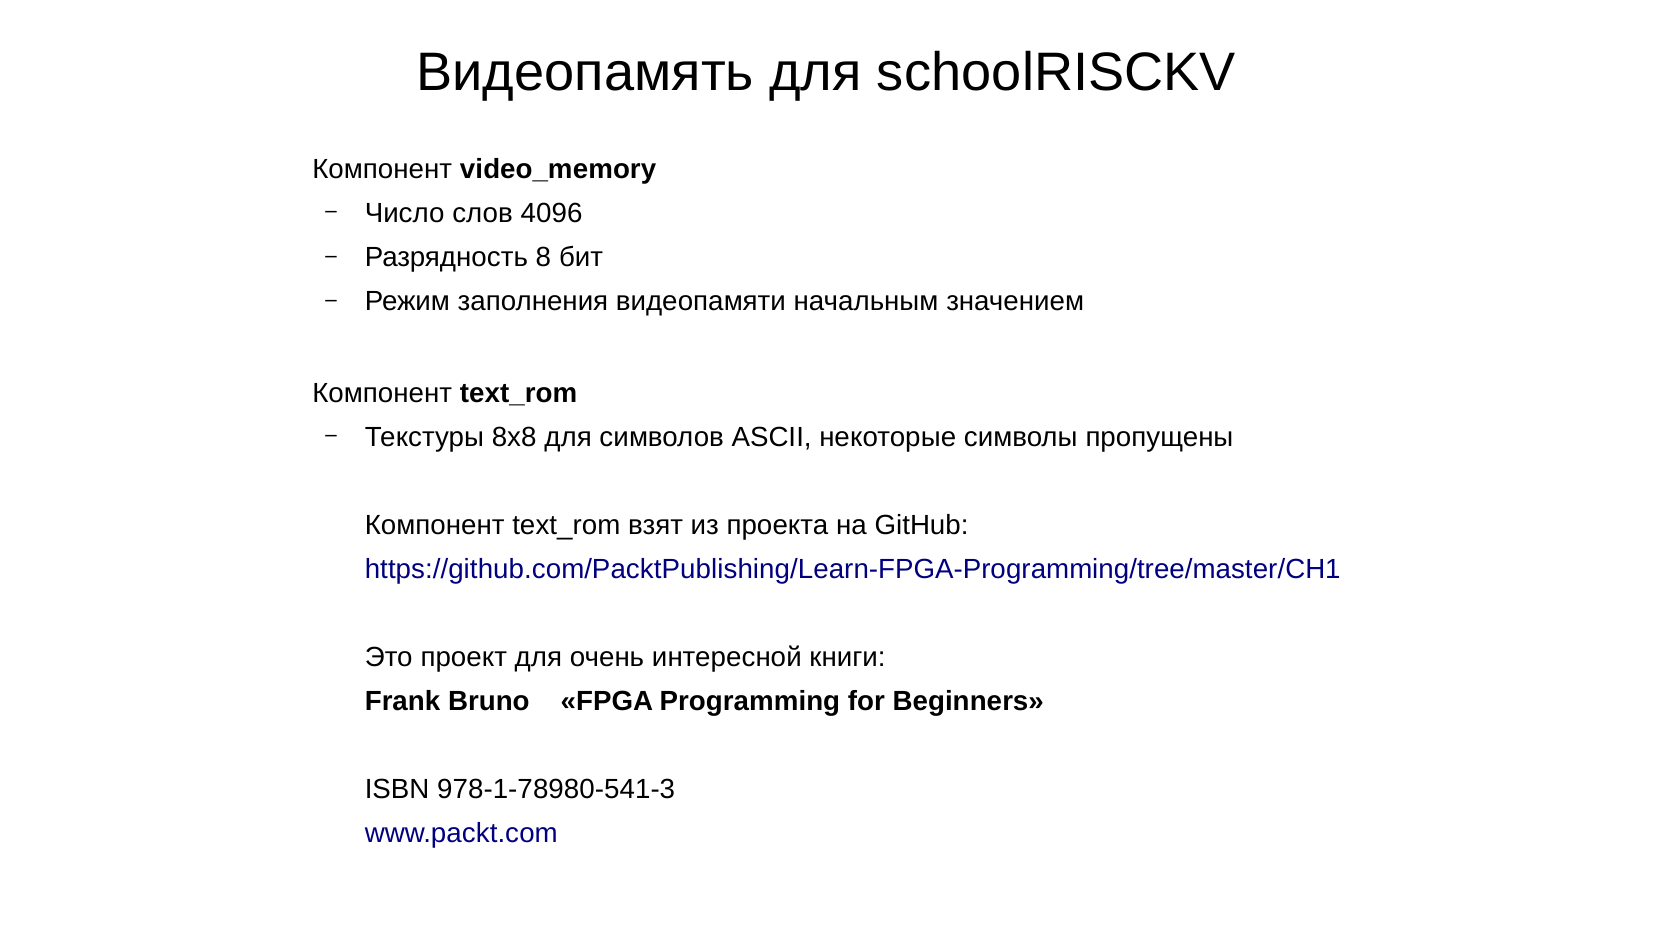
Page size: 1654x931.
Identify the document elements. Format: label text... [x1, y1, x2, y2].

title Видеопамять для schoolRISCKV [82, 37, 1571, 107]
list Компонент video_memory Число слов 4096 Разрядность 8 бит Режим заполнения видеопамяти начальным значением Компонент text_rom Текстуры 8x8 для символов ASCII, некоторые символы пропущены Компонент text_rom взят из проекта на GitHub: https://github.com/PacktPublishing/Learn-FPGA-Programming/tree/master/CH1 Это проект для очень интересной книги: Frank Bruno «FPGA Programming for Beginners» ISBN 978-1-78980-541-3 www.packt.com [259, 153, 1453, 851]
